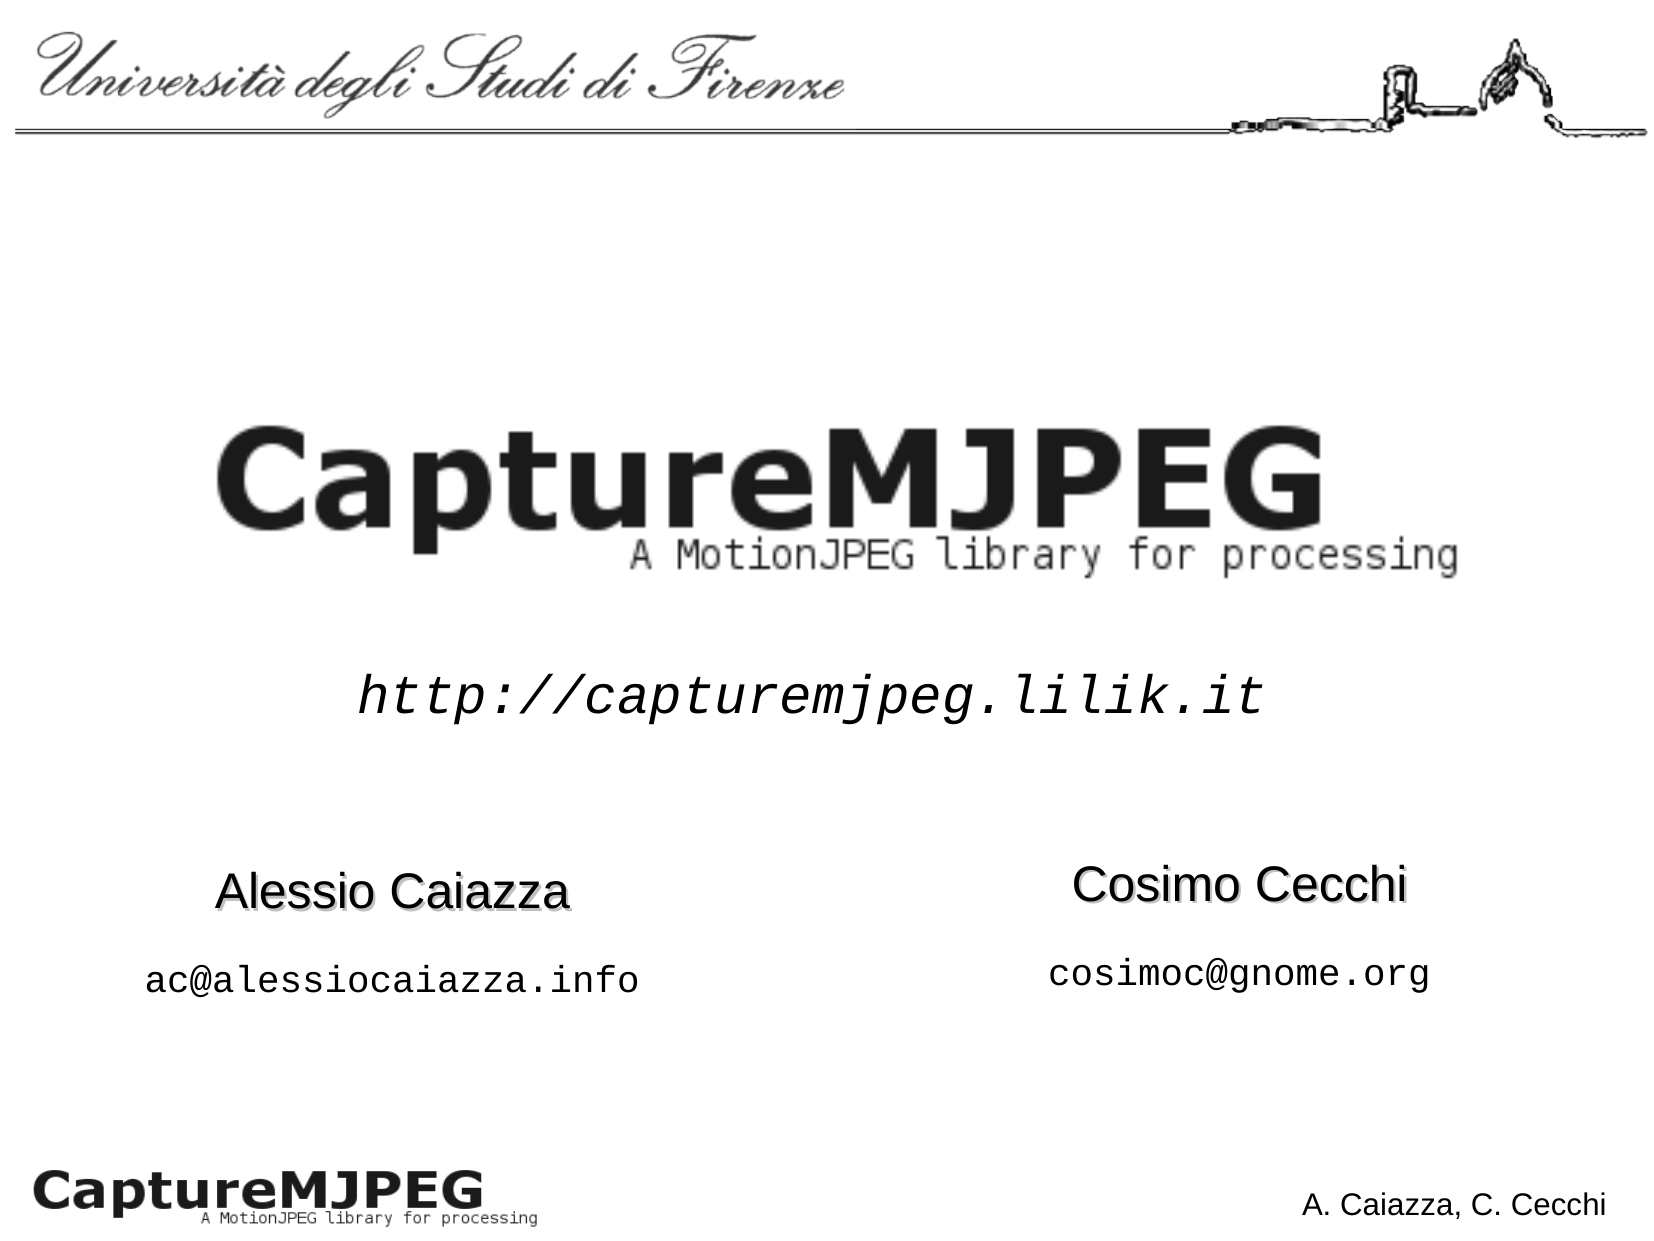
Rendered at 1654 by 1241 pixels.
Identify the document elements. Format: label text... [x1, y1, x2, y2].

text_box Cosimo Cecchi cosimoc@gnome.org [1033, 848, 1447, 1004]
picture [177, 397, 1490, 585]
text_box http://capturemjpeg.lilik.it [342, 661, 1317, 739]
text_box Alessio Caiazza ac@alessiocaiazza.info [129, 856, 662, 1012]
picture [7, 4, 1654, 147]
picture [17, 1159, 550, 1229]
